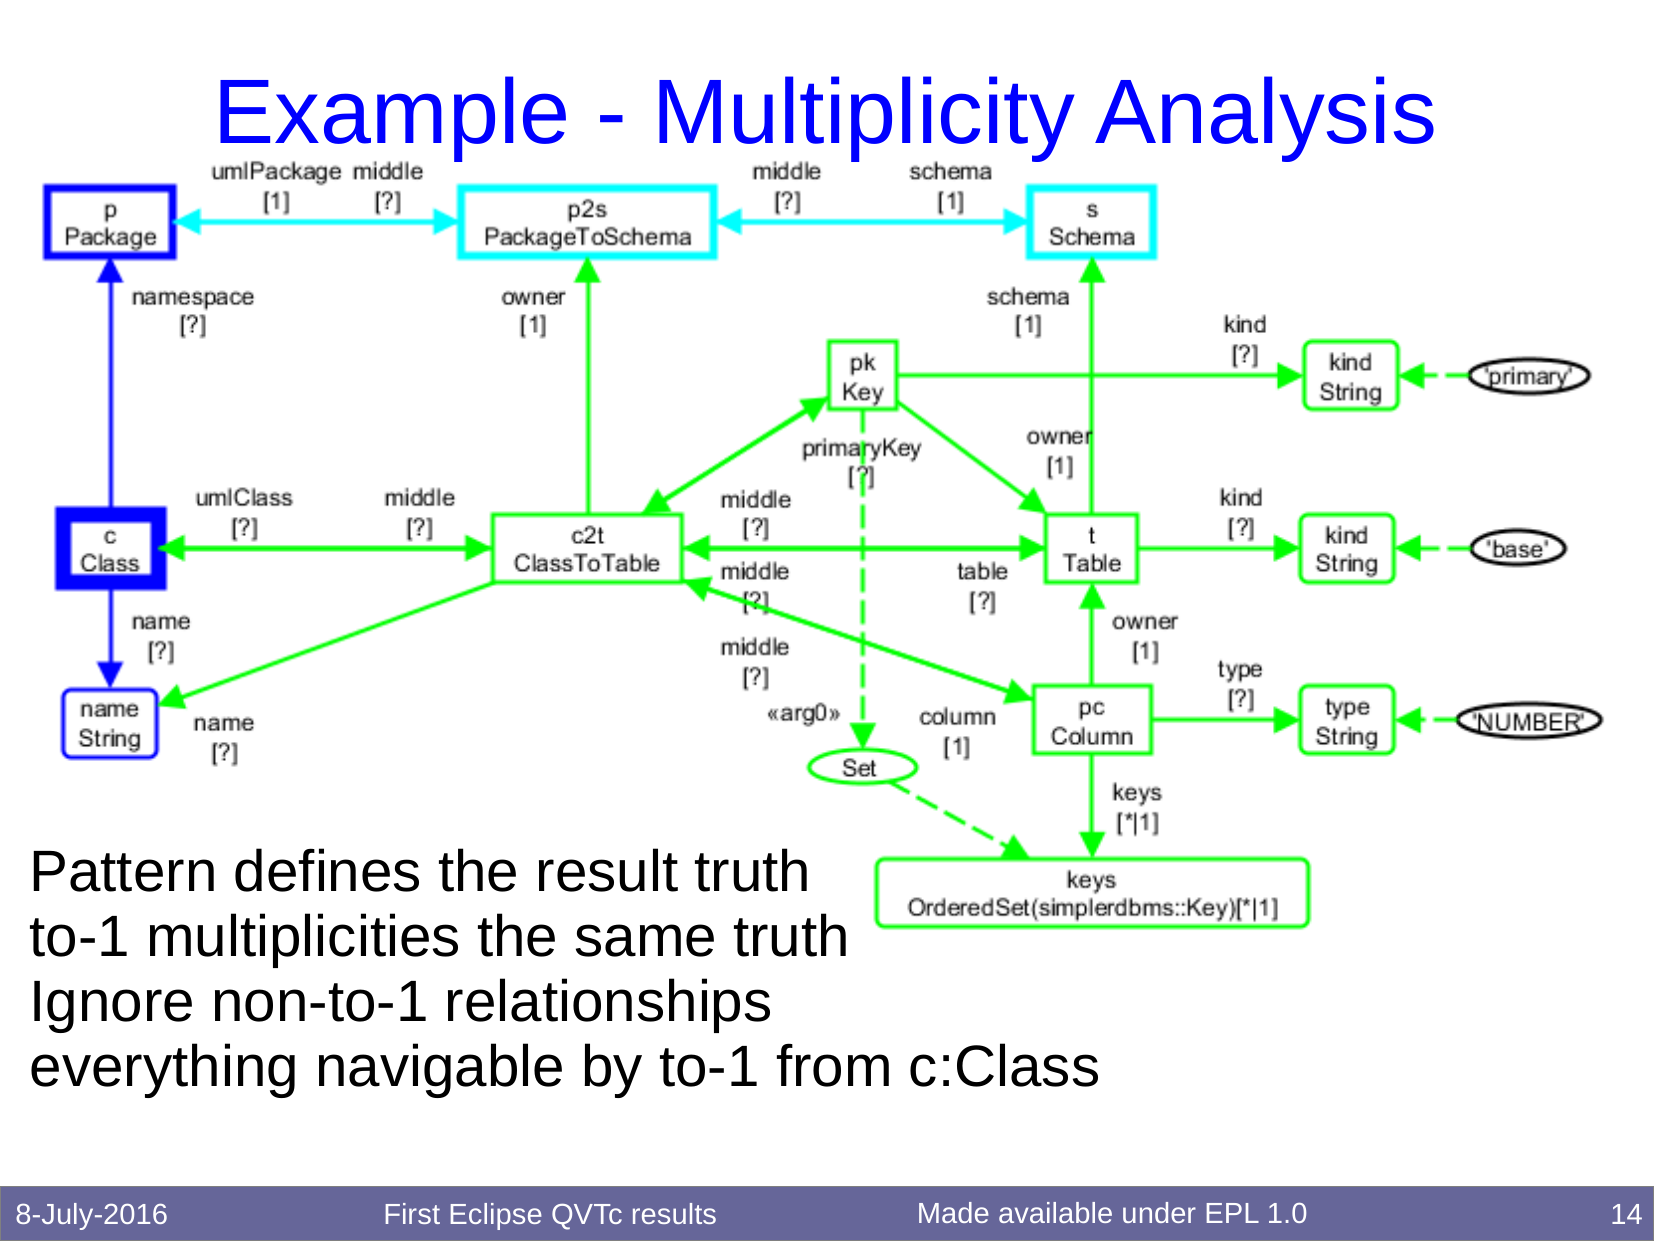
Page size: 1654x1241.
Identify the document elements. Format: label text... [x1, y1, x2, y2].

title Example - Multiplicity Analysis [82, 49, 1571, 175]
picture [17, 120, 1634, 958]
list Pattern defines the result truth to-1 multiplicities the same truth Ignore non-to-1 relationships everything navigable by to-1 from c:Class [29, 839, 1627, 1110]
